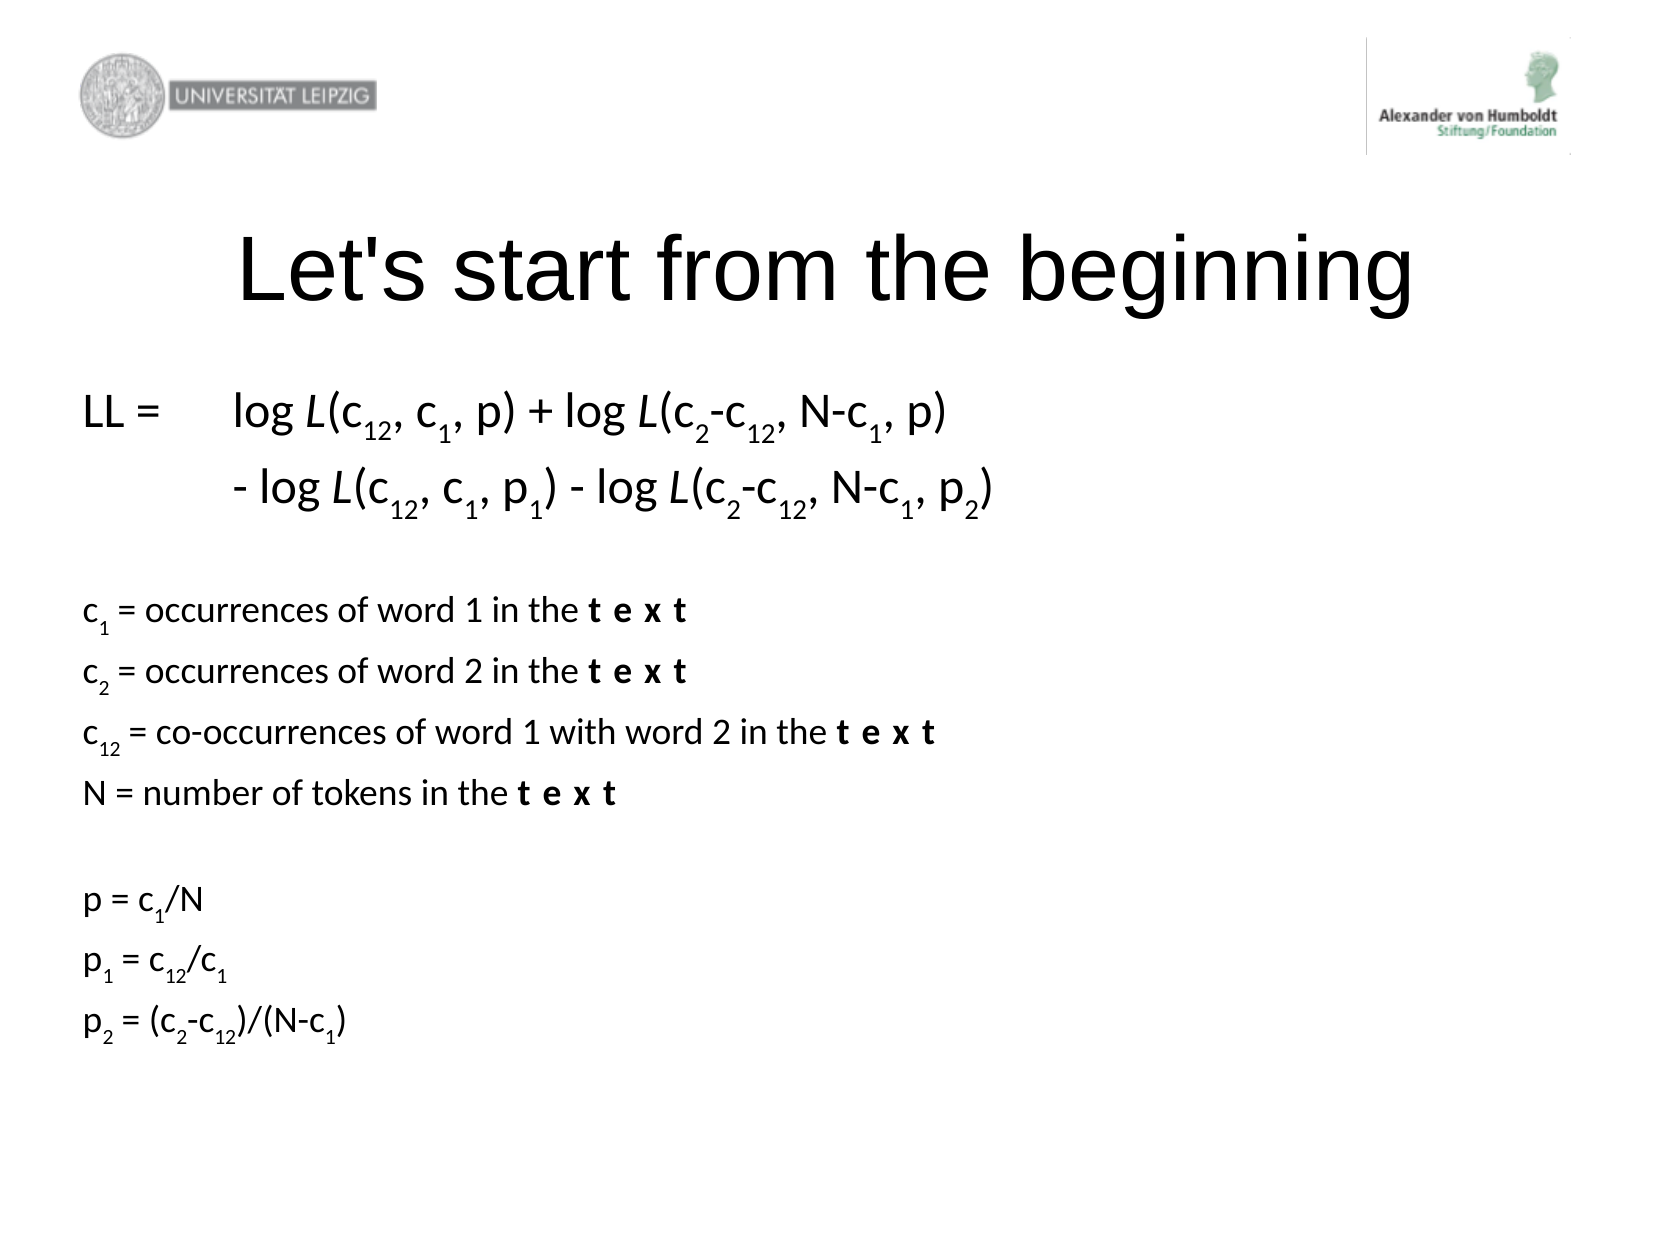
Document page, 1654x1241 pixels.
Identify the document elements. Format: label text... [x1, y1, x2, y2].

picture [1365, 37, 1572, 155]
picture [76, 49, 383, 144]
title Let's start from the beginning [82, 165, 1571, 373]
list LL = log L(c12, c1, p) + log L(c2-c12, N-c1, p) - log L(c12, c1, p1) - log L(c2-c12, N-c1, p2) c1 = occurrences of word 1 in the text c2 = occurrences of word 2 in the text c12 = co-occurrences of word 1 with word 2 in the text N = number of tokens in the text p = c1/N p1 = c12/c1 p2 = (c2-c12)/(N-c1) [82, 390, 1571, 1110]
